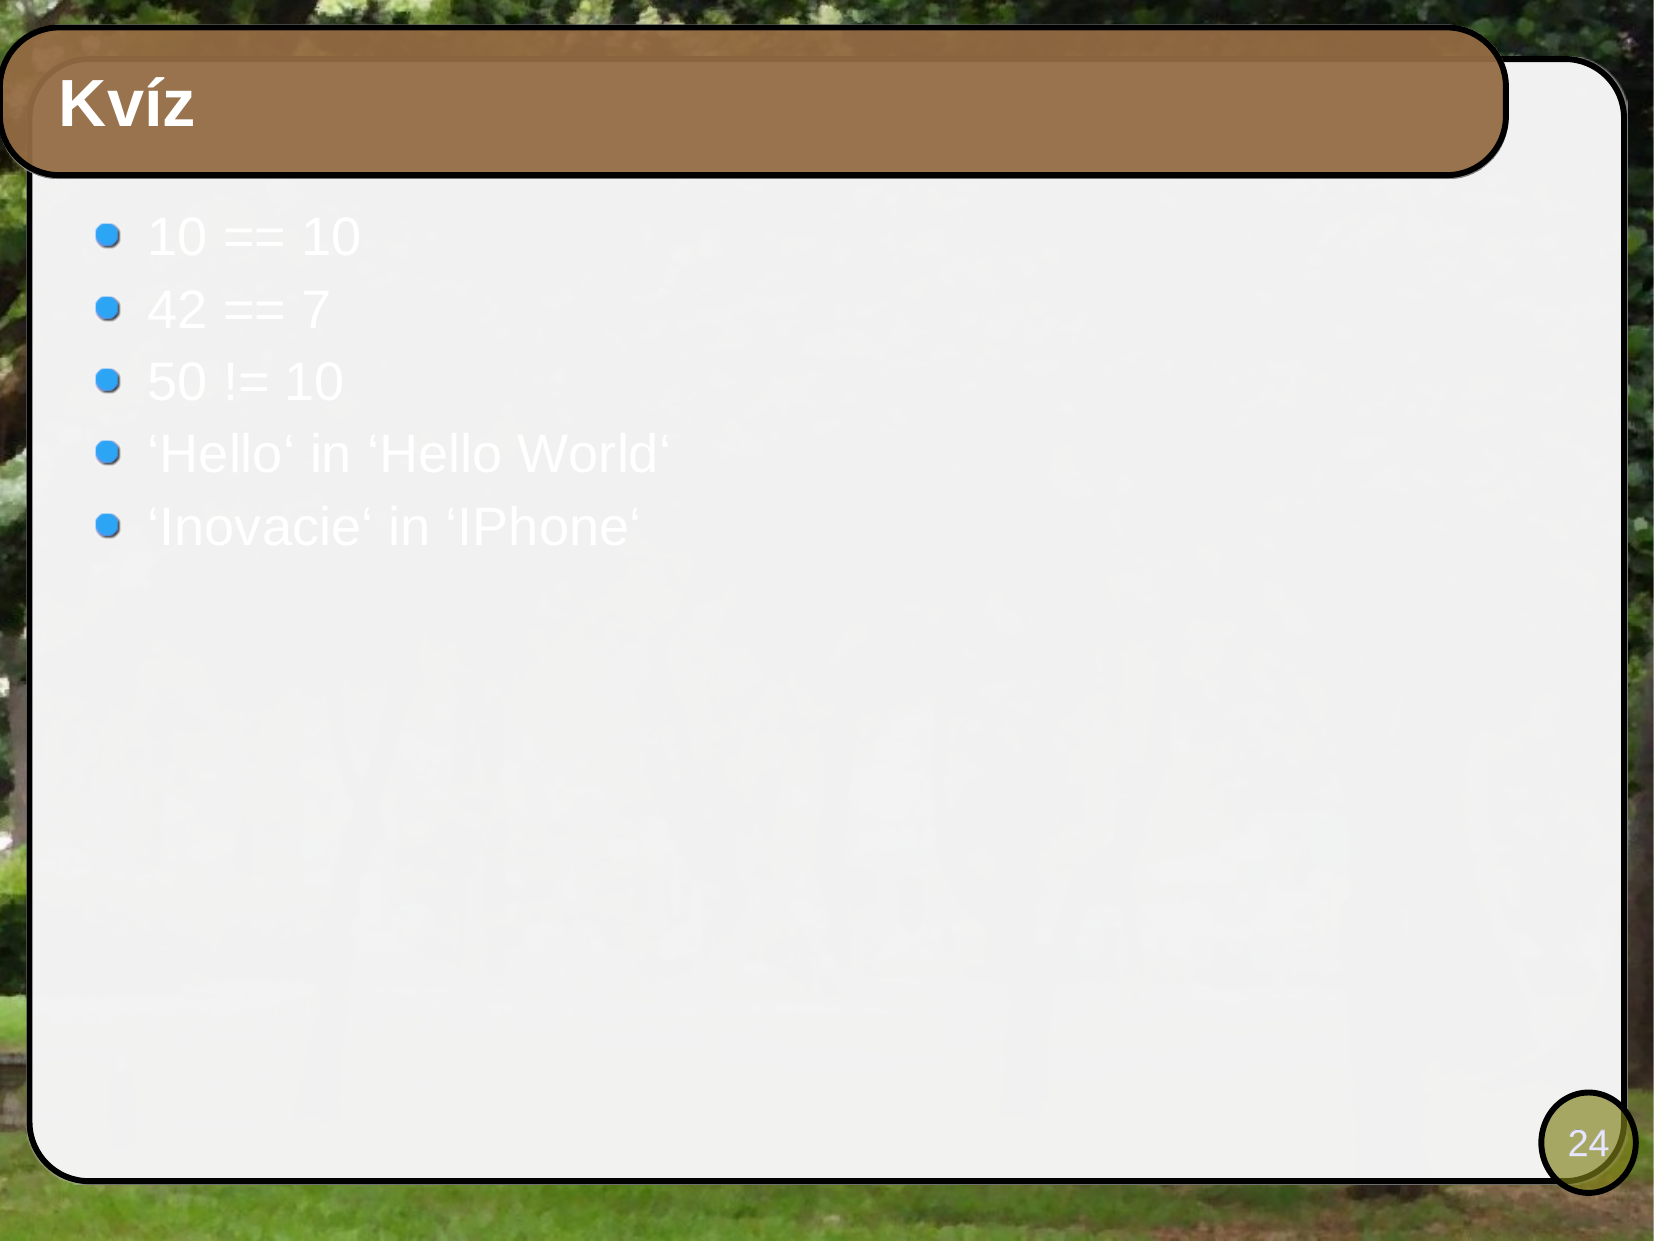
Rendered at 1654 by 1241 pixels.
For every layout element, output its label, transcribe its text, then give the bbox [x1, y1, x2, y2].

picture [0, 0, 1654, 1241]
list 10 == 10 42 == 7 50 != 10 ‘Hello‘ in ‘Hello World‘ ‘Inovacie‘ in ‘IPhone‘ [59, 206, 1595, 1152]
title Kvíz [59, 29, 1447, 178]
